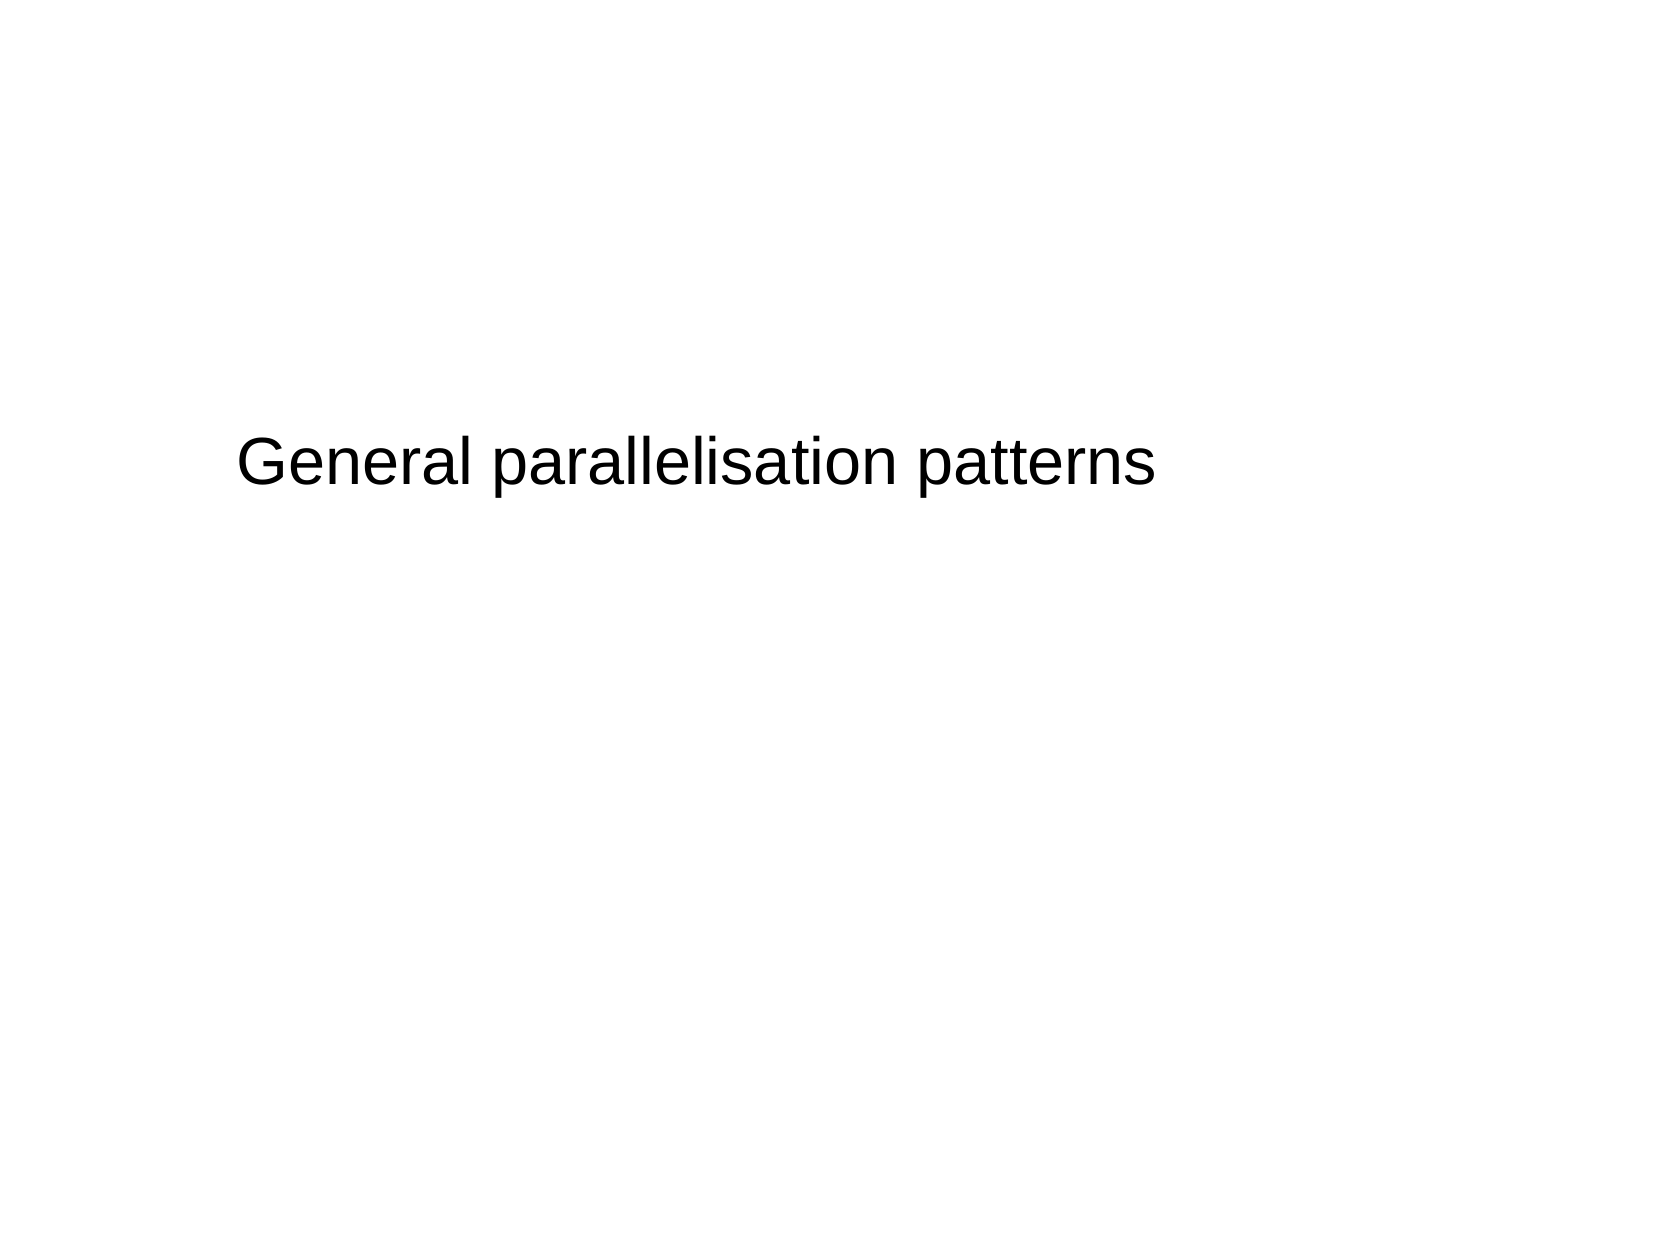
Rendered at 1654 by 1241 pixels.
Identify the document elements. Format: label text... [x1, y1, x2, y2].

text_box General parallelisation patterns [221, 416, 1174, 506]
